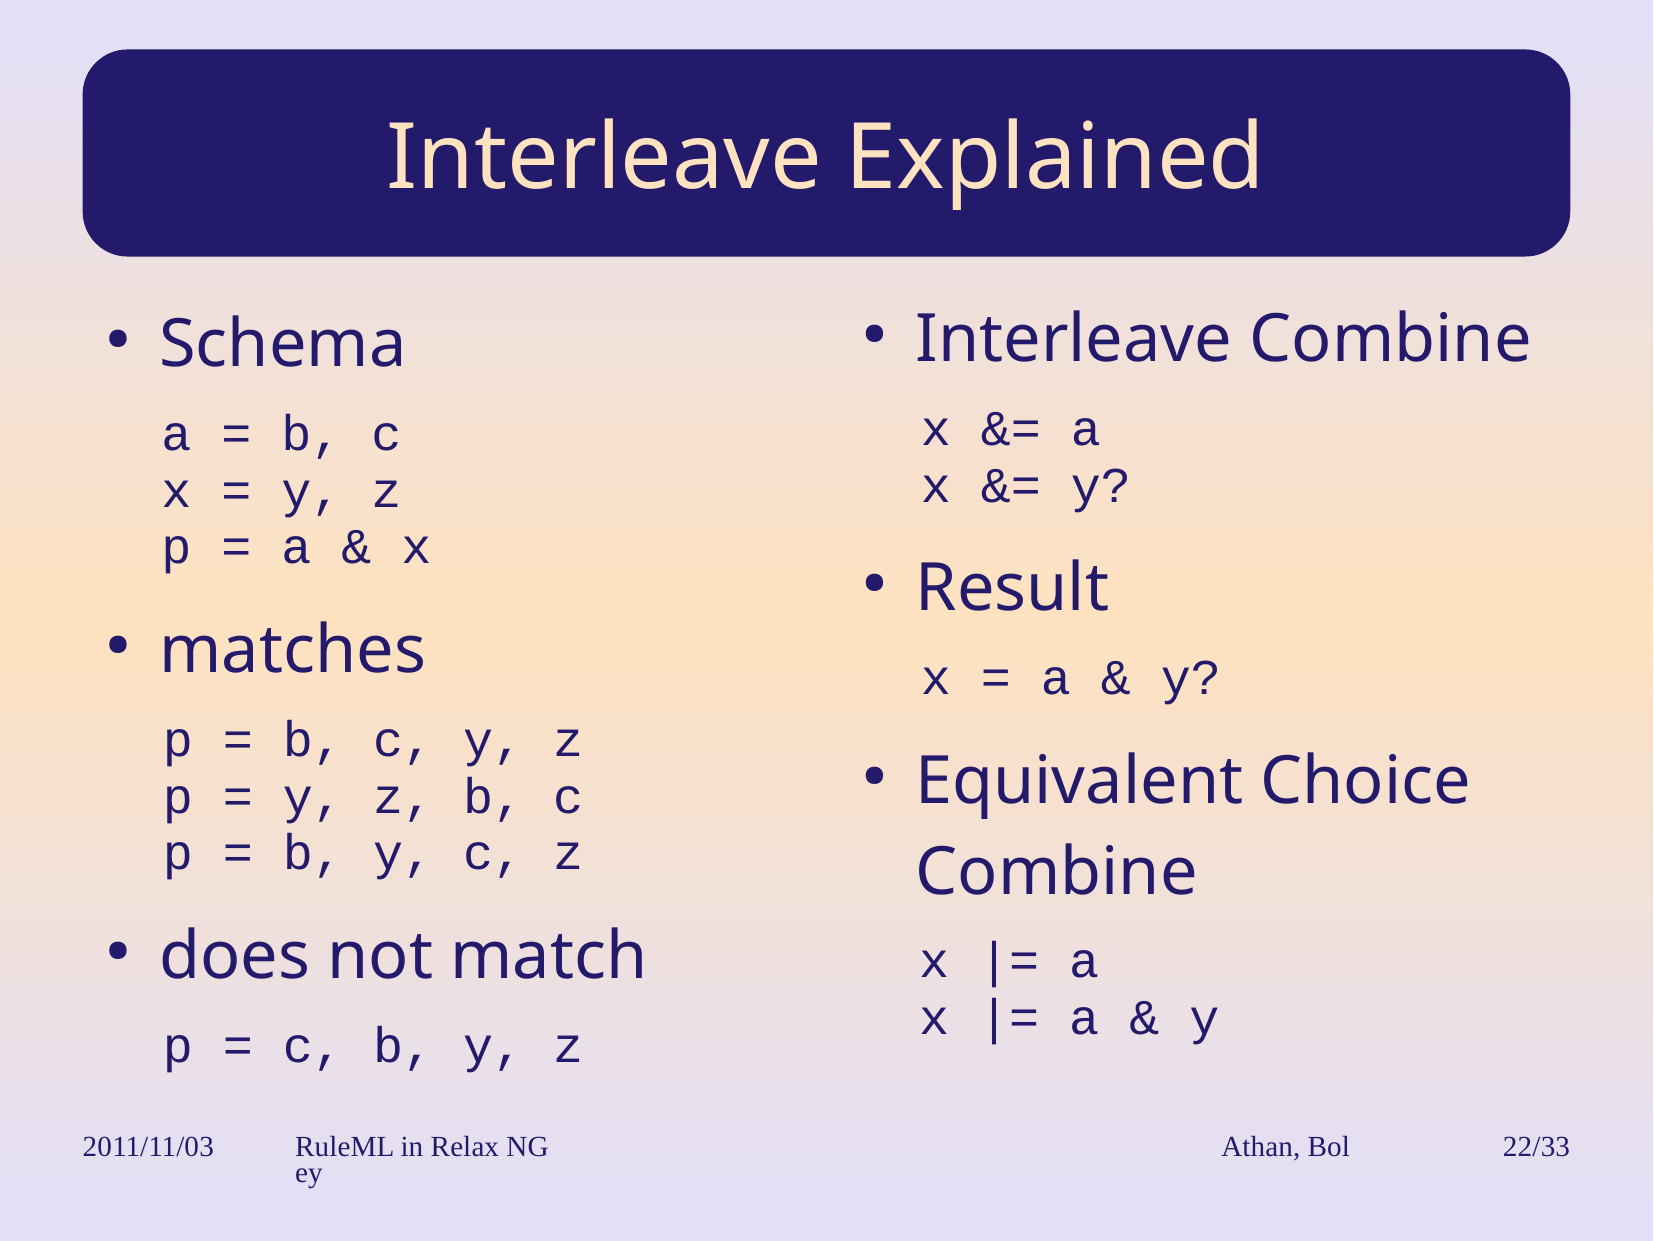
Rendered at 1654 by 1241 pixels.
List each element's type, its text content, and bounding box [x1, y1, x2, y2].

list Interleave Combine x &= a x &= y? Result x = a & y? Equivalent Choice Combine x |= a x |= a & y [844, 290, 1571, 1095]
list Schema a = b, c x = y, z p = a & x matches p = b, c, y, z p = y, z, b, c p = b, y, c, z does not match p = c, b, y, z [88, 295, 815, 1115]
title Interleave Explained [82, 49, 1571, 257]
